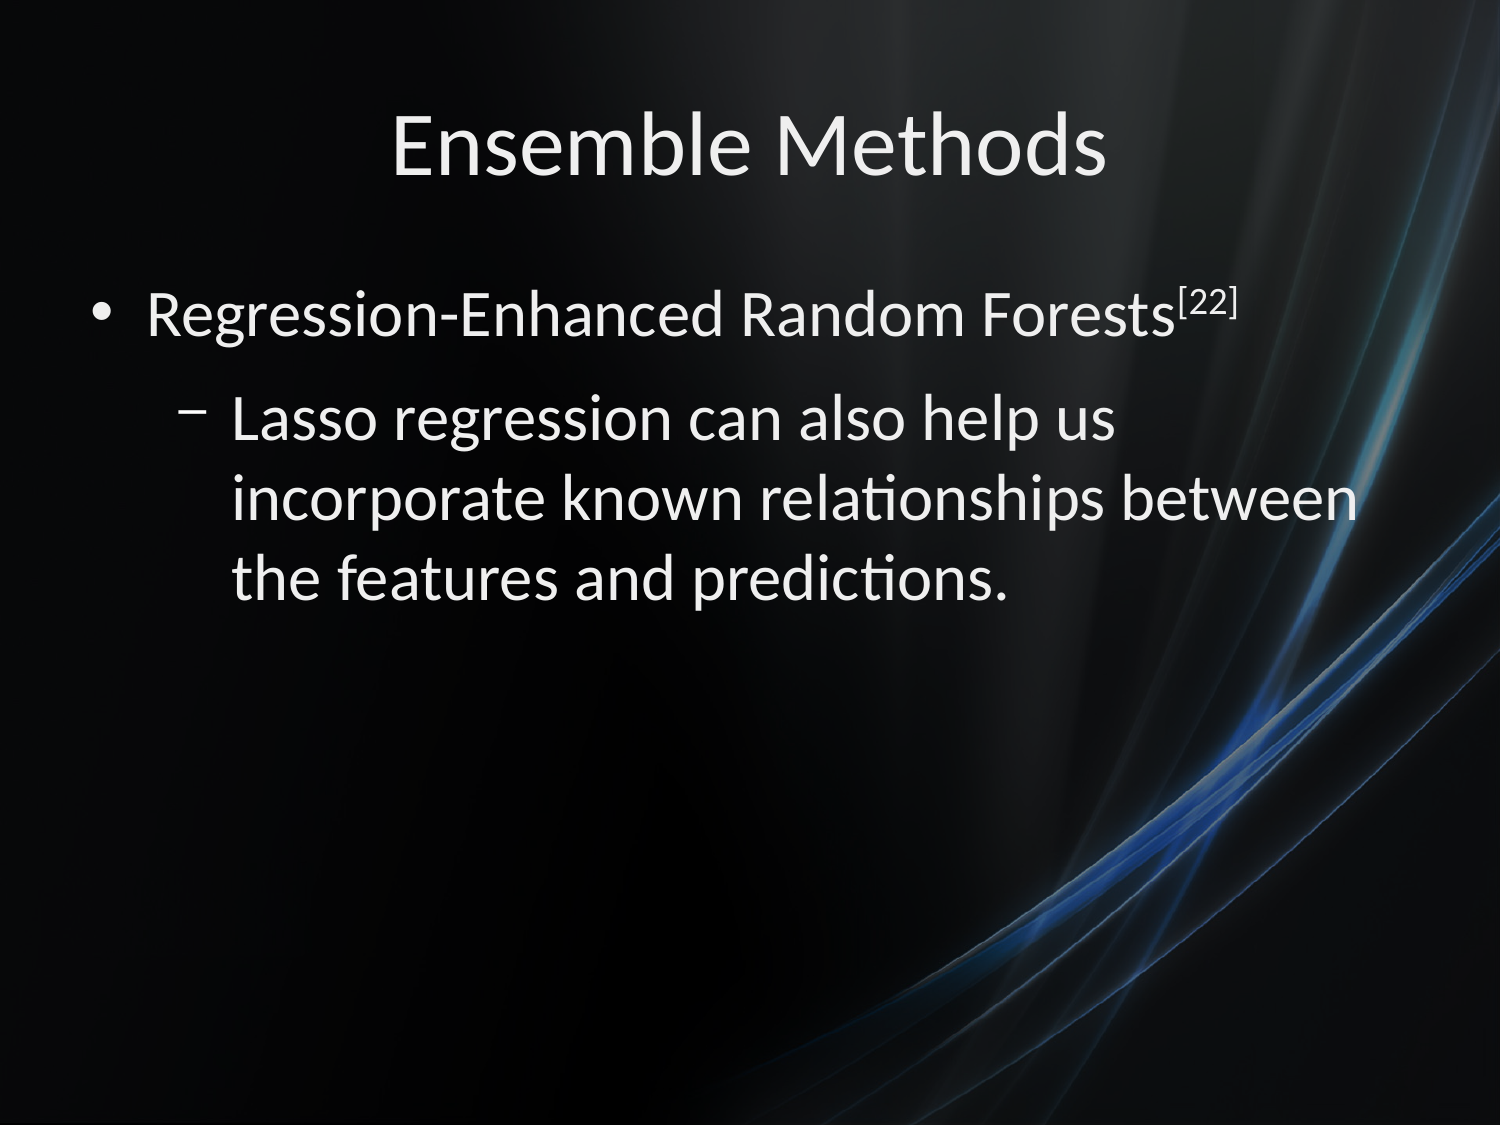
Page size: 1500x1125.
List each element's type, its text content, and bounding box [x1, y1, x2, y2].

list Regression-Enhanced Random Forests[22] Lasso regression can also help us incorporate known relationships between the features and predictions. [75, 262, 1425, 1005]
title Ensemble Methods [75, 45, 1425, 233]
picture [0, 0, 1500, 1125]
